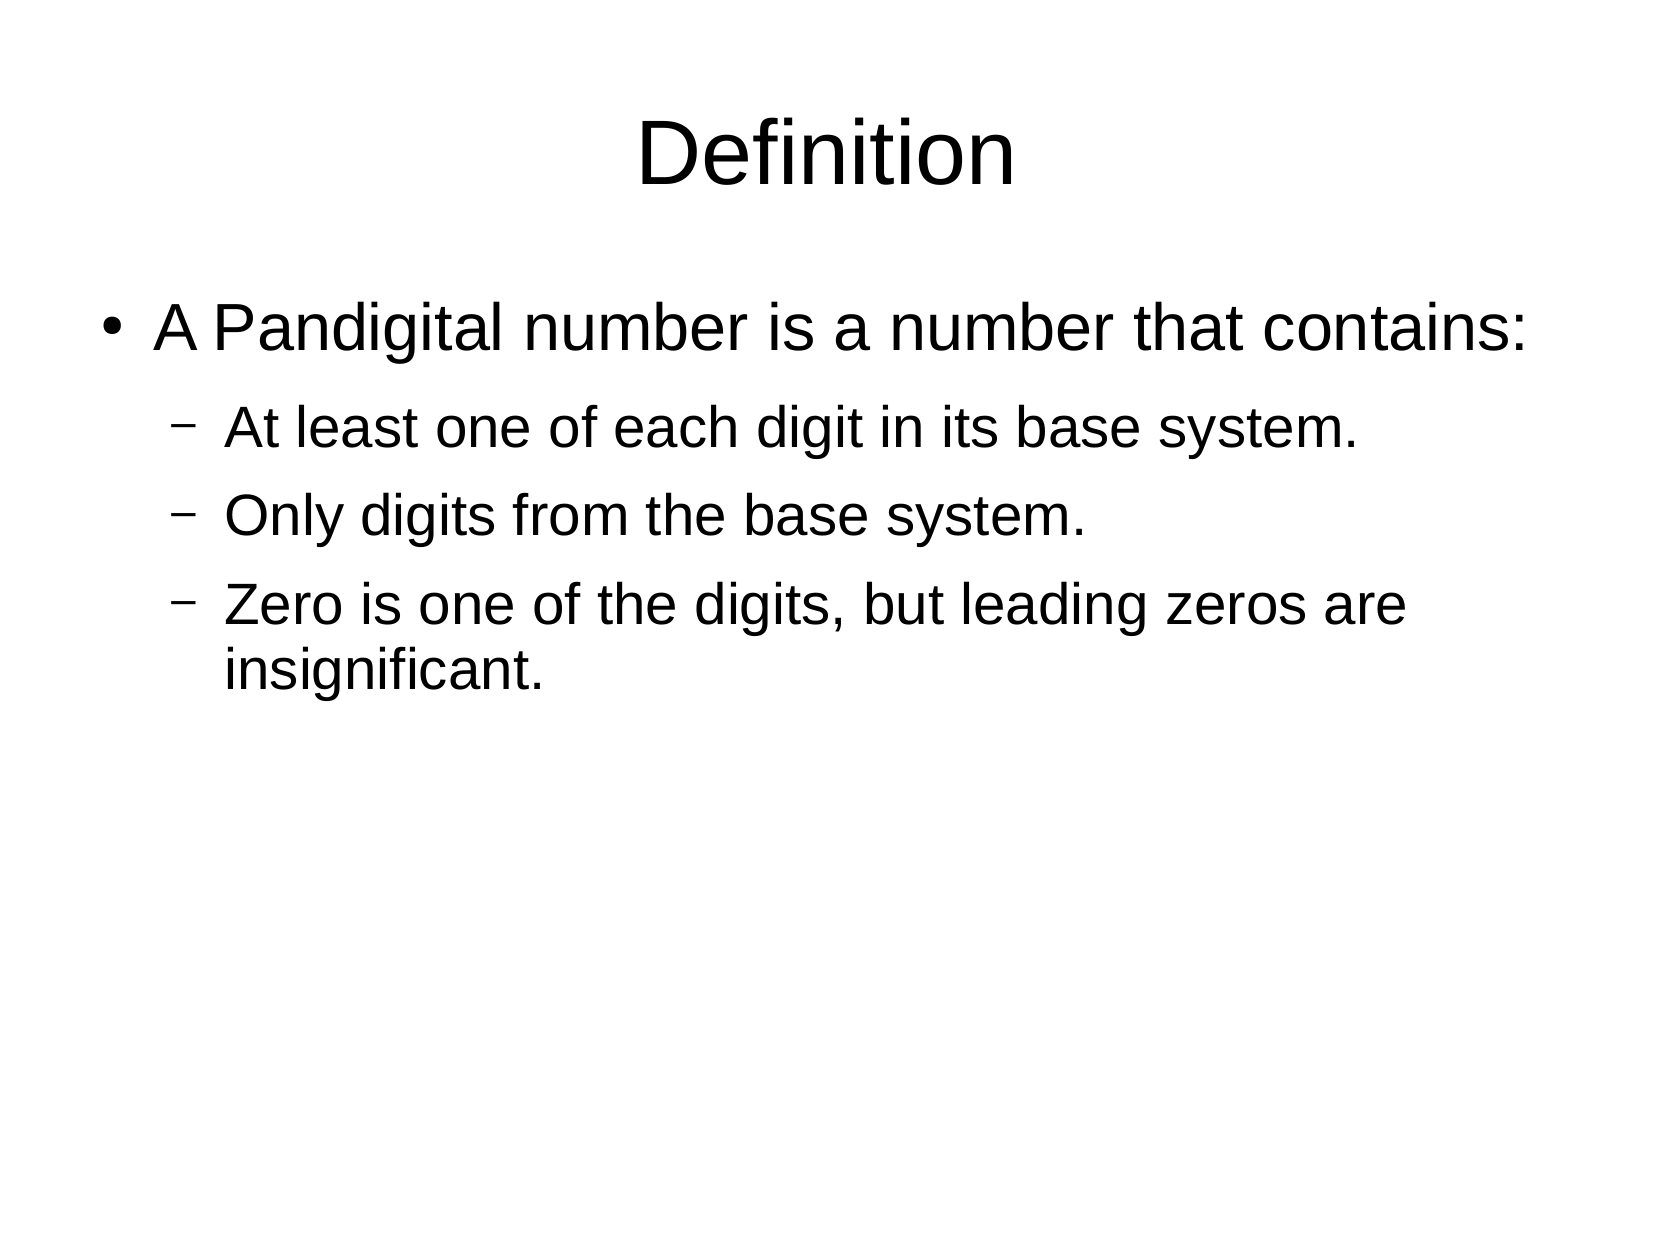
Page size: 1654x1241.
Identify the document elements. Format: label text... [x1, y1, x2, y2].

title Definition [82, 49, 1571, 257]
list A Pandigital number is a number that contains: At least one of each digit in its base system. Only digits from the base system. Zero is one of the digits, but leading zeros are insignificant. [82, 290, 1571, 1010]
